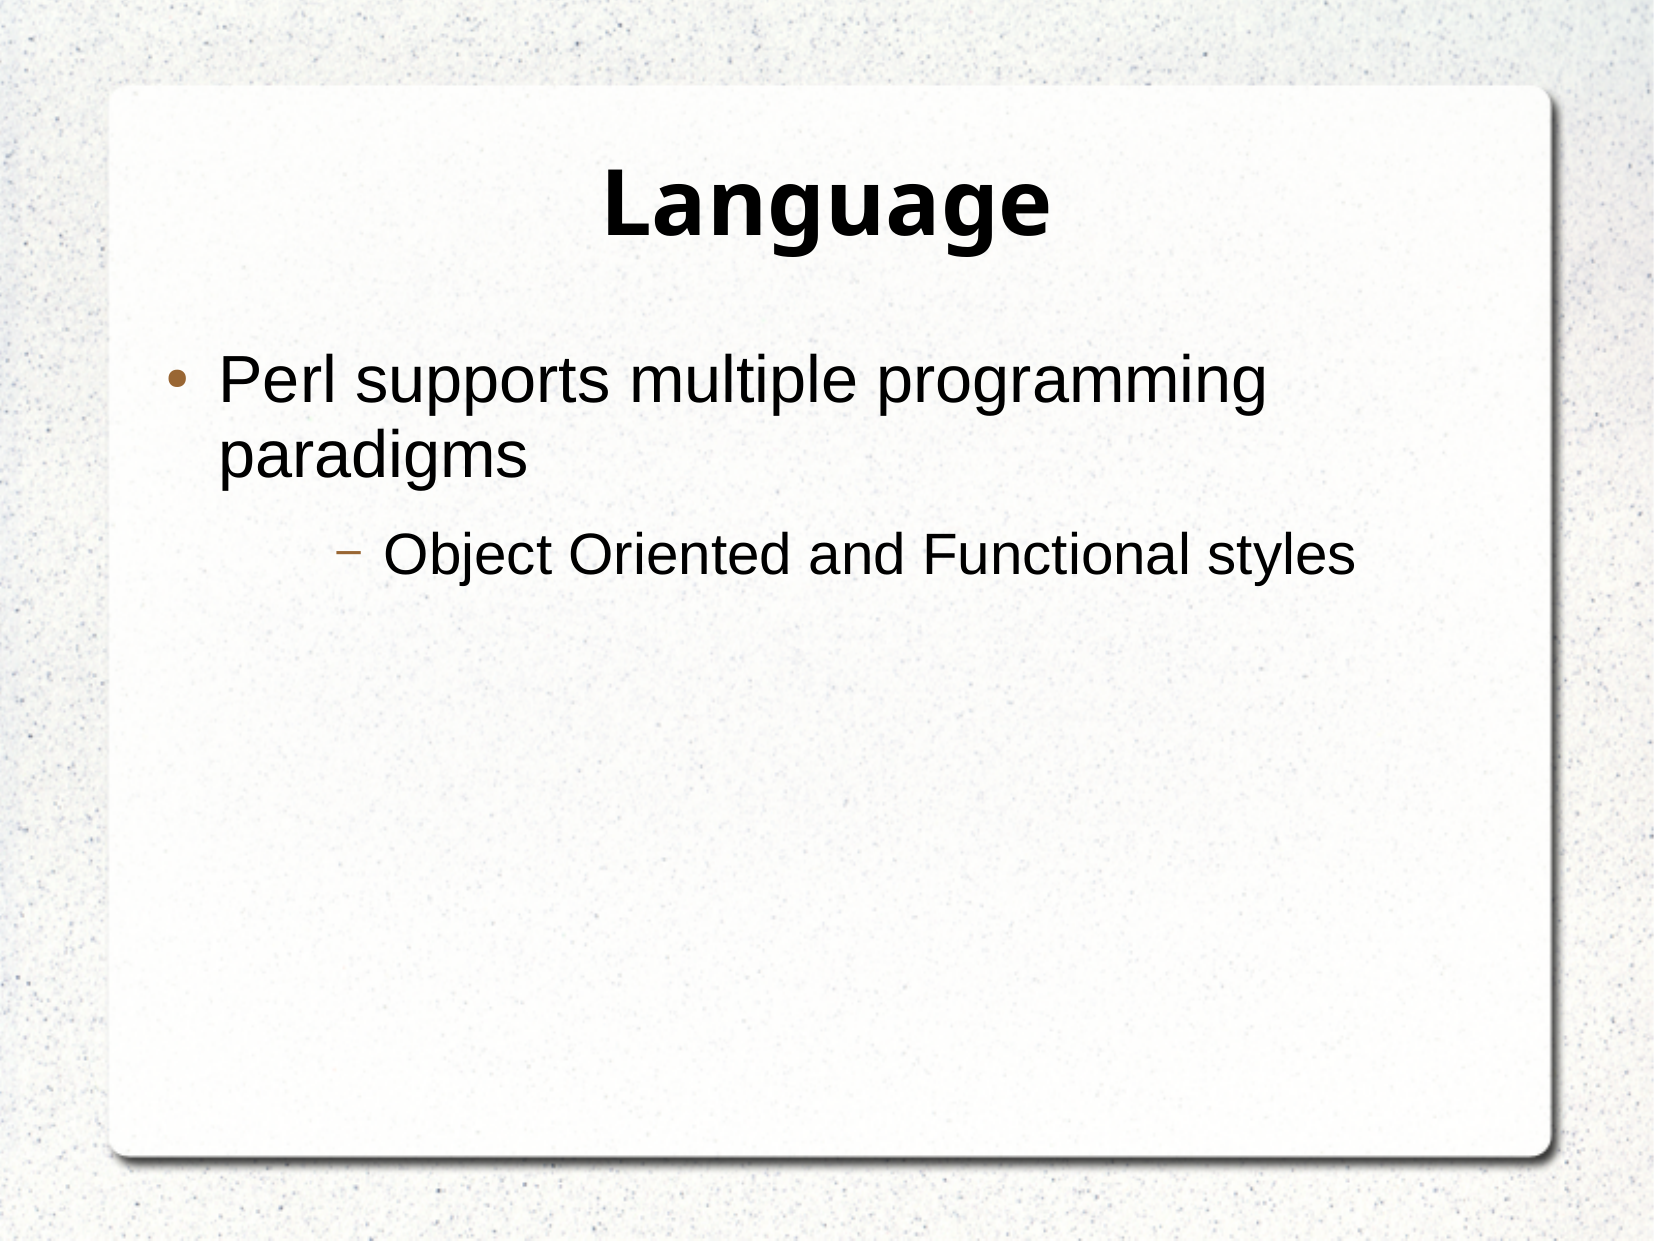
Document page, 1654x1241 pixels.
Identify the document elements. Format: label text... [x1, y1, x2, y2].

title Language [118, 96, 1536, 304]
list Perl supports multiple programming paradigms Object Oriented and Functional styles [147, 342, 1506, 978]
picture [0, 0, 1654, 1241]
